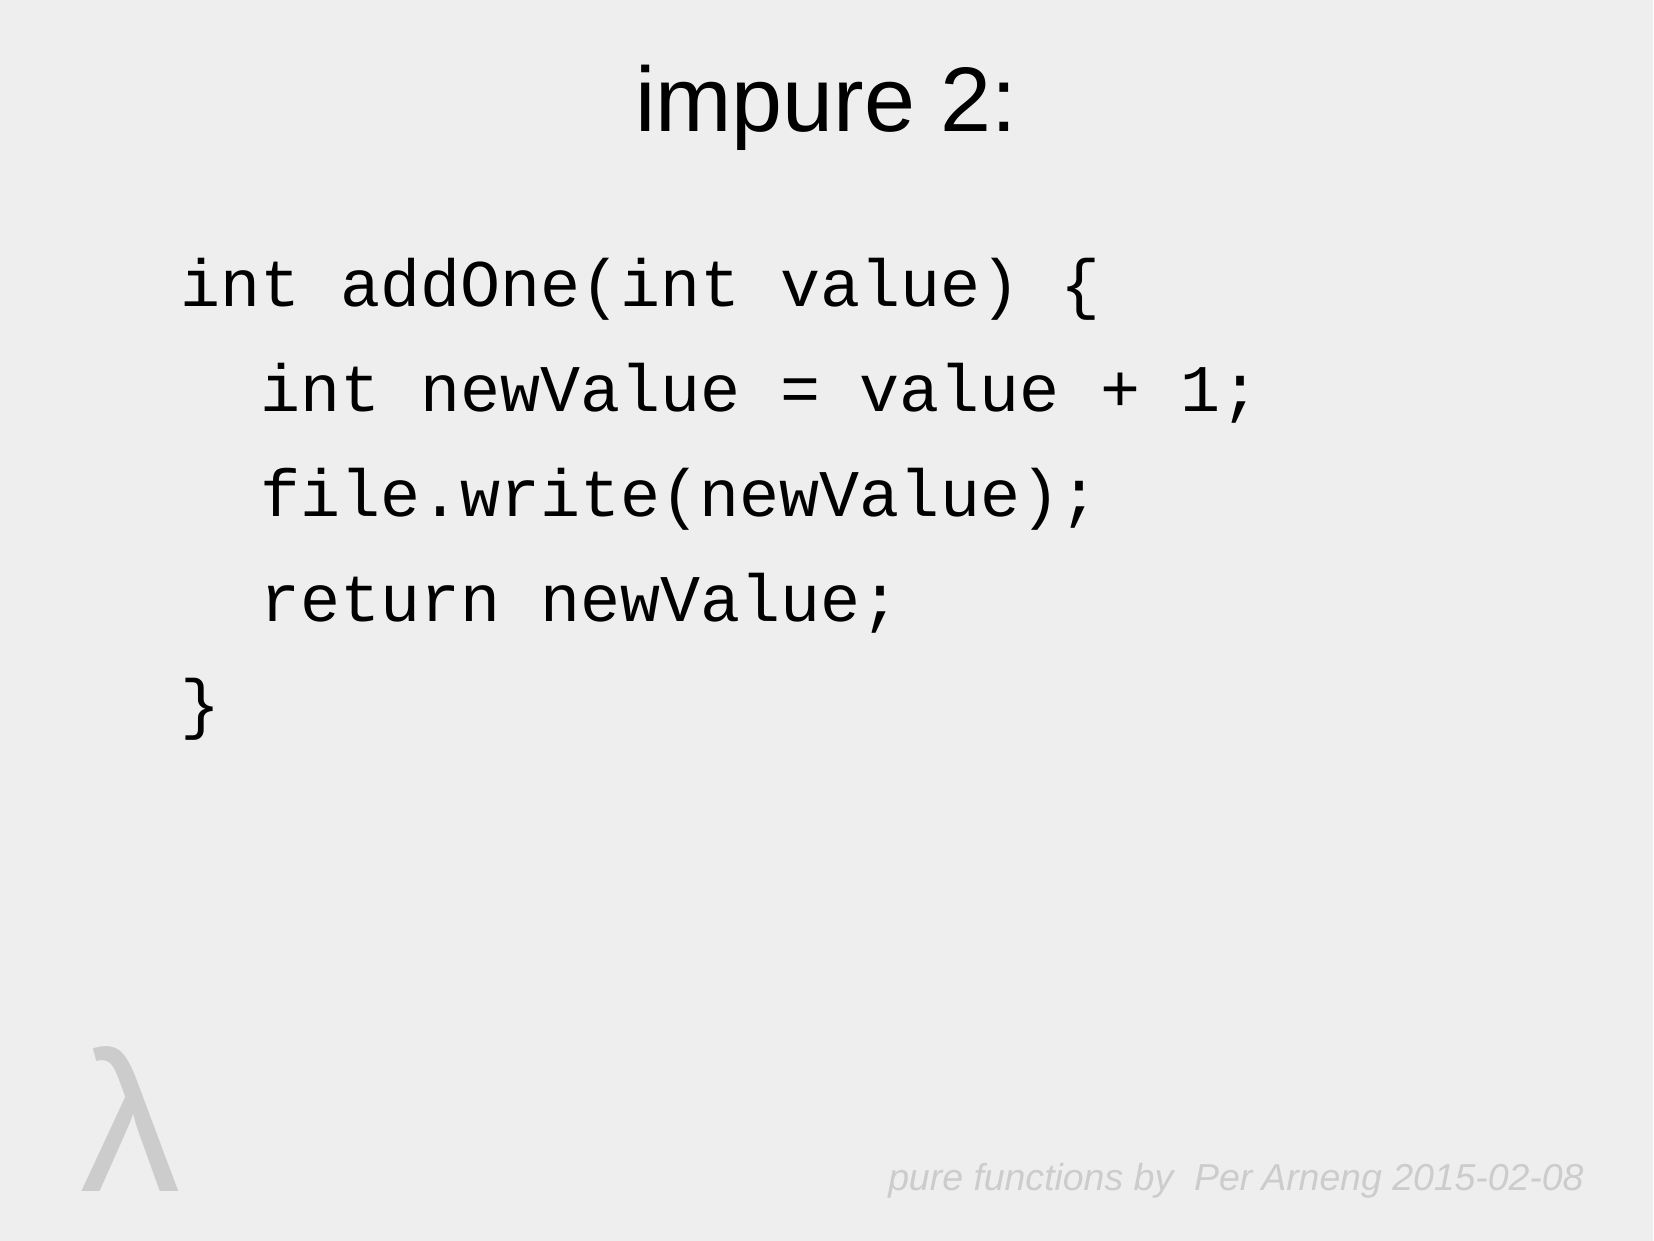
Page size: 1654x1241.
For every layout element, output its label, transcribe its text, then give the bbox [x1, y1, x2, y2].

list int addOne(int value) { int newValue = value + 1; file.write(newValue); return newValue; } [180, 250, 1546, 916]
title impure 2: [82, 0, 1571, 204]
